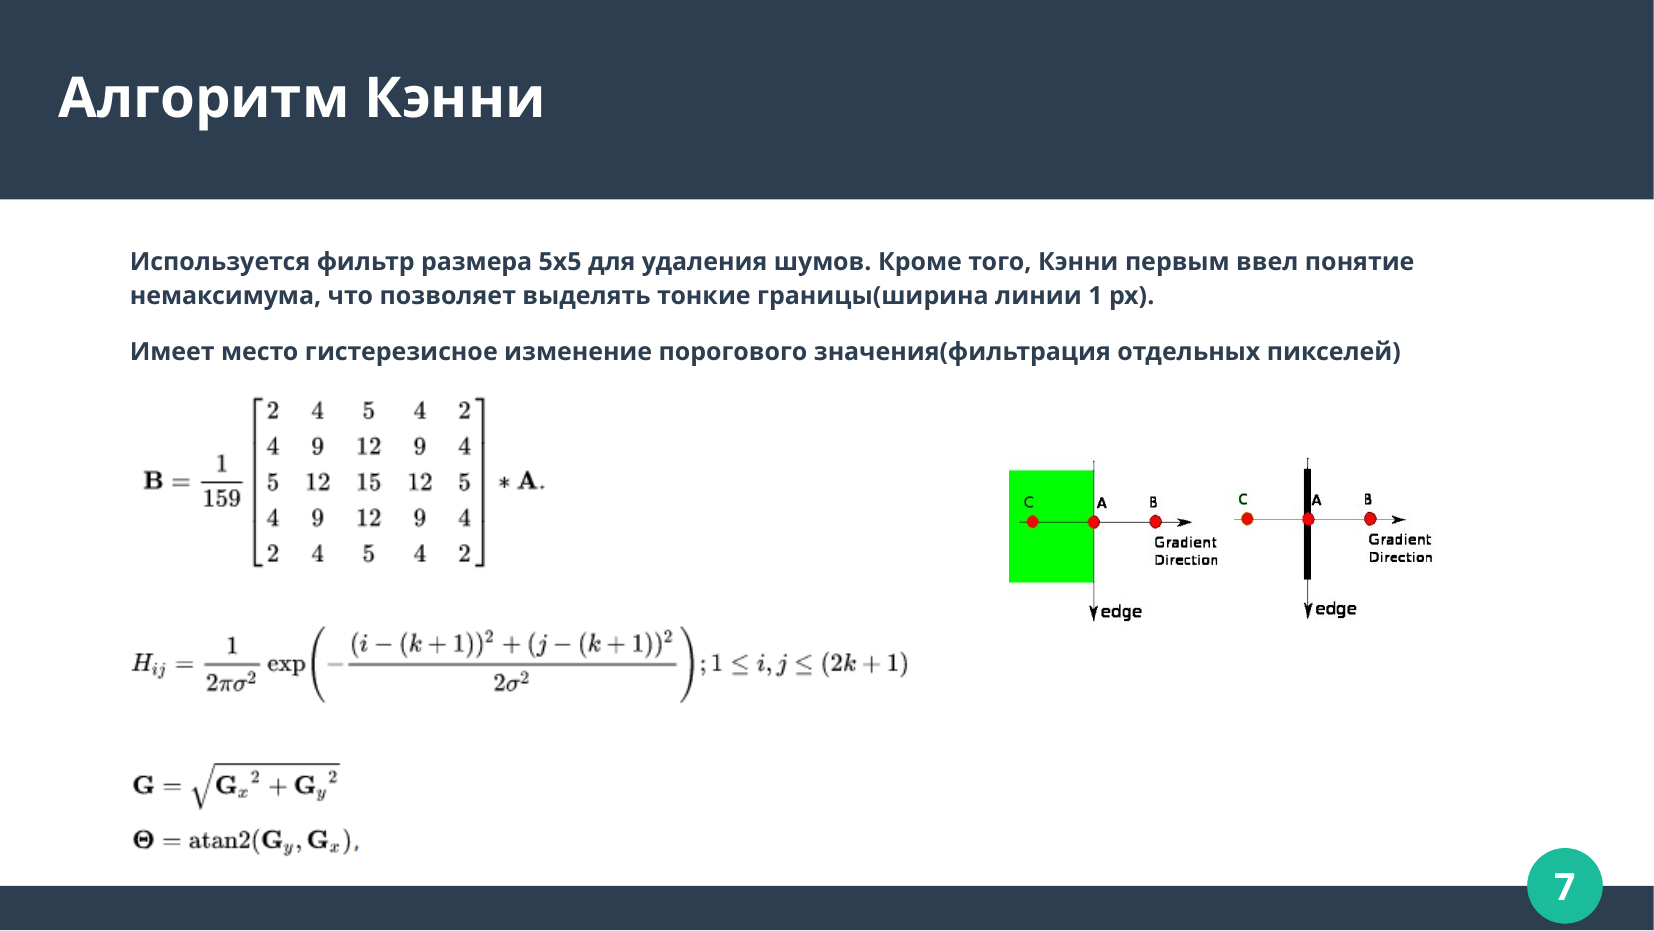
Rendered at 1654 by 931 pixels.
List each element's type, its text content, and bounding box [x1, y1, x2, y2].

picture [974, 442, 1457, 635]
picture [118, 751, 367, 864]
title Алгоритм Кэнни [59, 37, 1595, 155]
picture [118, 383, 562, 576]
list Используется фильтр размера 5x5 для удаления шумов. Кроме того, Кэнни первым ввел понятие немаксимума, что позволяет выделять тонкие границы(ширина линии 1 px). Имеет место гистерезисное изменение порогового значения(фильтрация отдельных пикселей) [59, 243, 1595, 864]
picture [118, 619, 929, 709]
